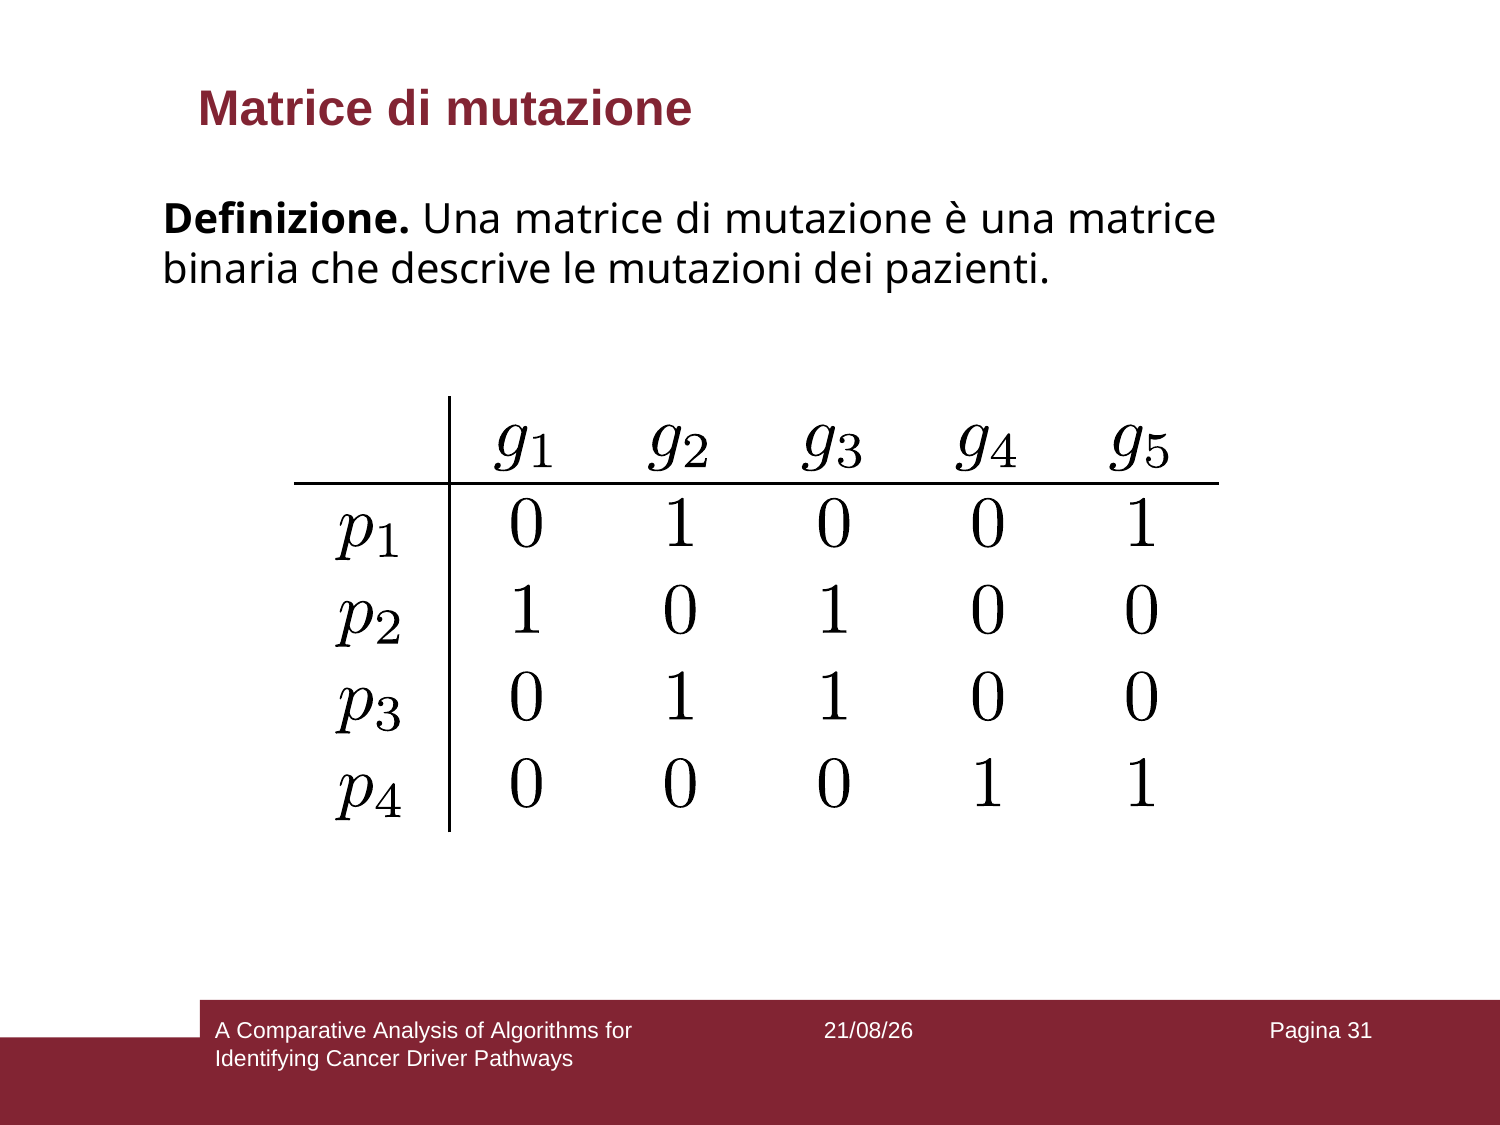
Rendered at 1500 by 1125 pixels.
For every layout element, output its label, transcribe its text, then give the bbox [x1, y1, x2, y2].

text_box 22/10/24 [712, 1008, 1026, 1084]
text_box Pagina <number> [1074, 1008, 1388, 1084]
text_box Definizione. Una matrice di mutazione è una matrice binaria che descrive le mutazioni dei pazienti. [147, 184, 1359, 350]
text_box A Comparative Analysis of Algorithms for Identifying Cancer Driver Pathways [199, 1008, 676, 1084]
picture [293, 395, 1239, 839]
title Matrice di mutazione [183, 67, 1400, 150]
